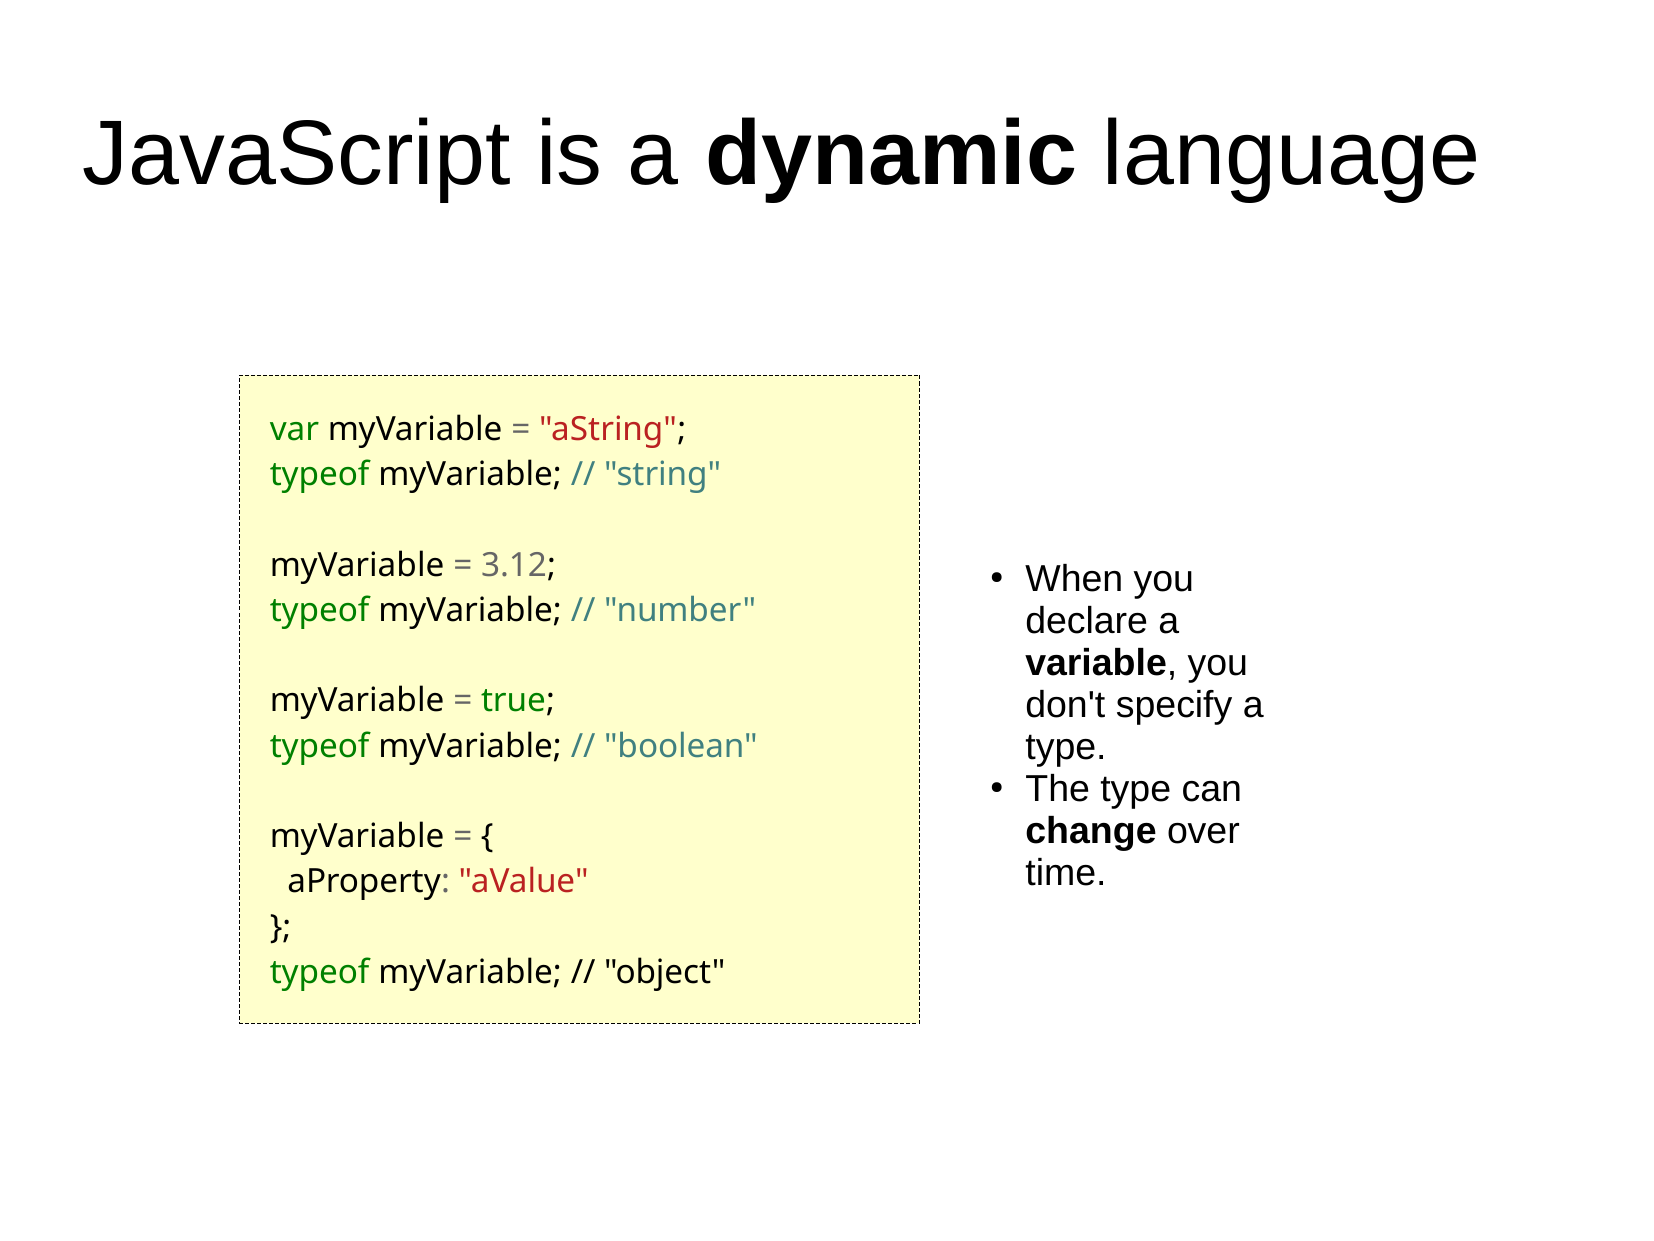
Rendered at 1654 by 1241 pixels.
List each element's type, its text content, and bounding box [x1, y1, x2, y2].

title JavaScript is a dynamic language [82, 49, 1571, 257]
text_box When you declare a variable, you don't specify a type. The type can change over time. [960, 527, 1351, 920]
text_box var myVariable = "aString"; typeof myVariable; // "string" myVariable = 3.12; typeof myVariable; // "number" myVariable = true; typeof myVariable; // "boolean" myVariable = { aProperty: "aValue" }; typeof myVariable; // "object" [239, 375, 920, 989]
